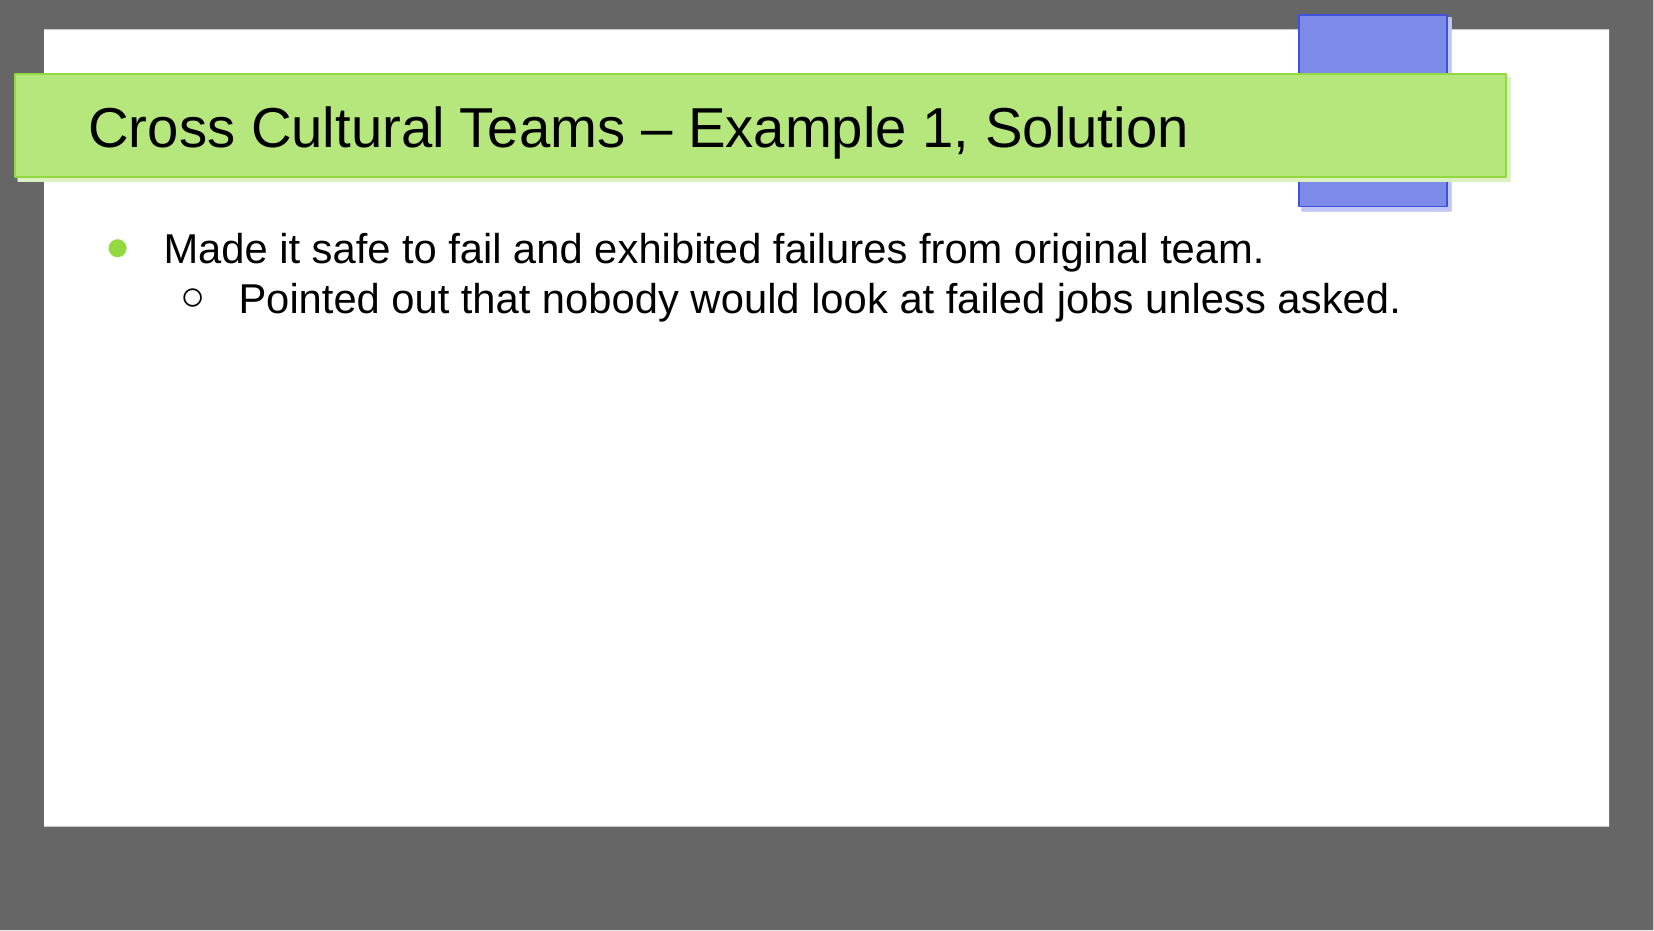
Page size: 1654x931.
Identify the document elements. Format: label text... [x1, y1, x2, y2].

text_box Made it safe to fail and exhibited failures from original team. Pointed out that nobody would look at failed jobs unless asked. [88, 221, 1565, 812]
text_box Cross Cultural Teams – Example 1, Solution [88, 73, 1506, 178]
